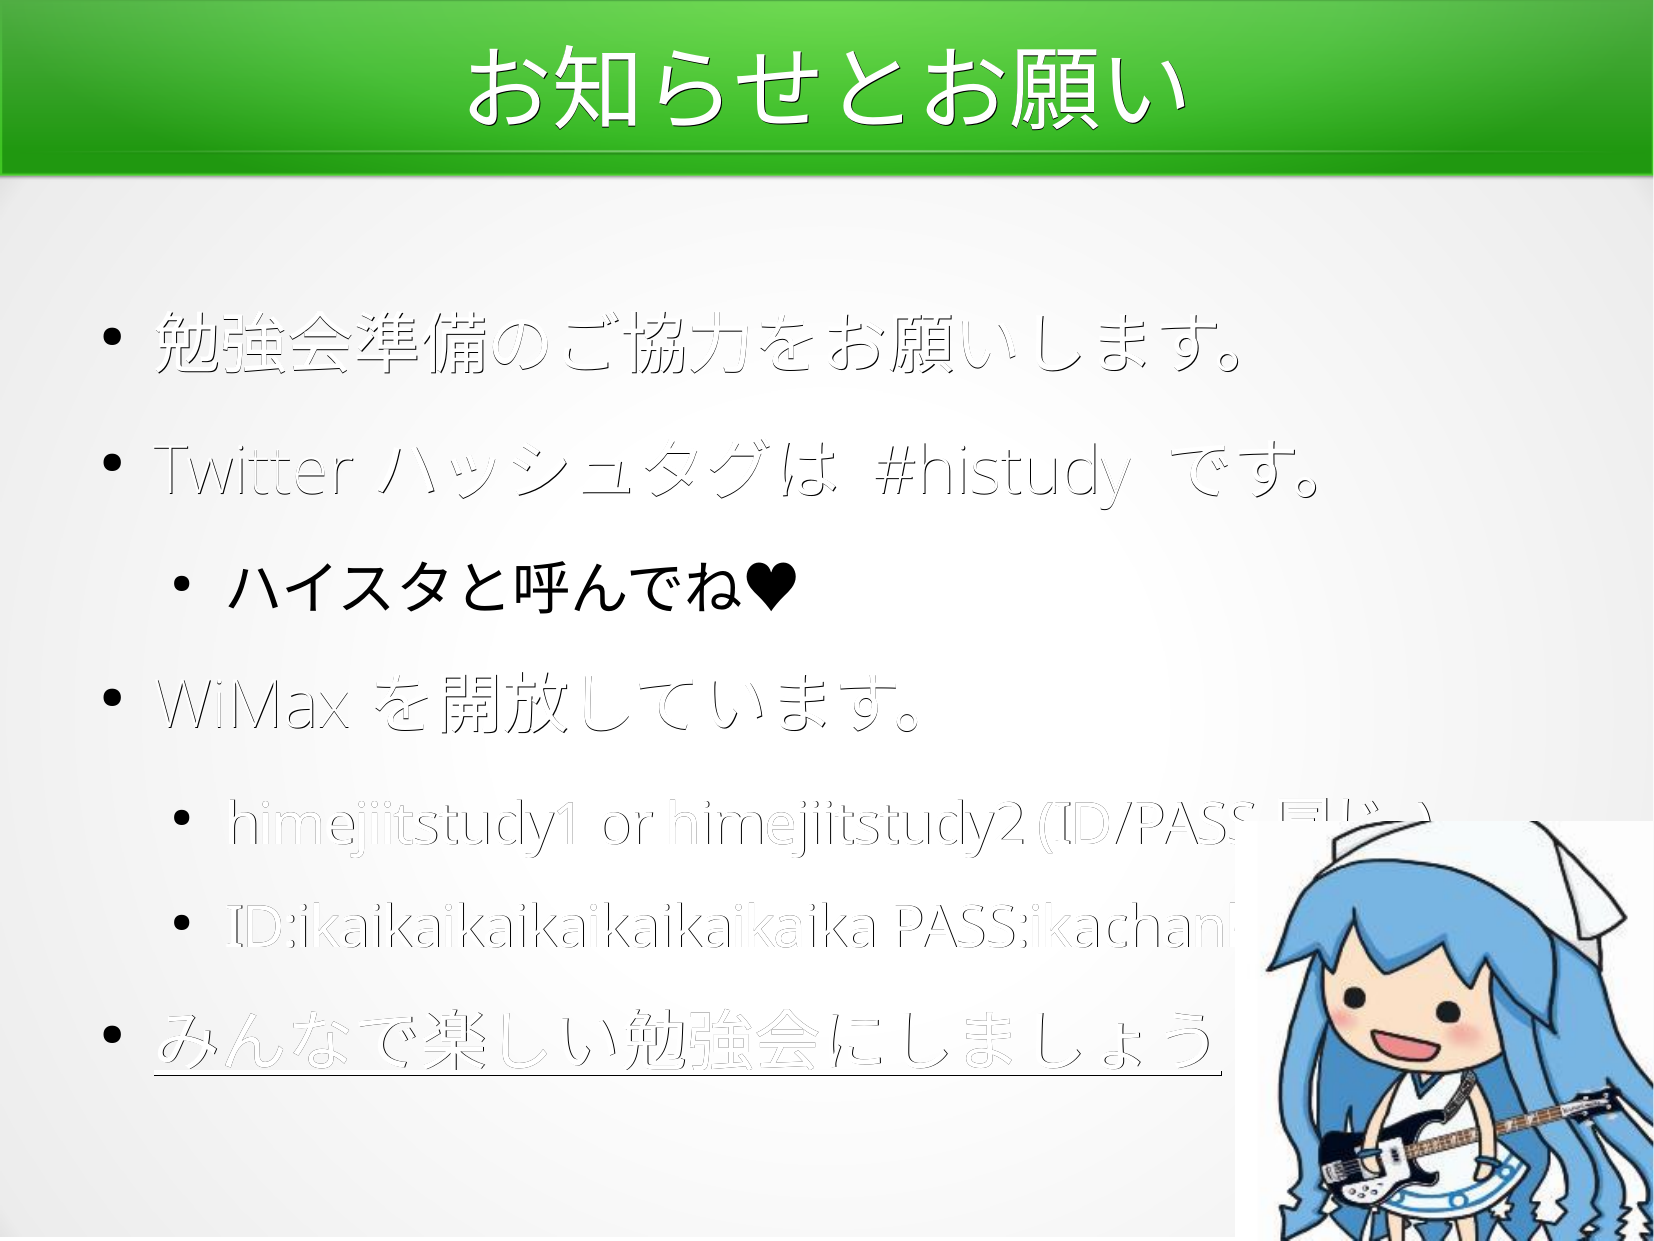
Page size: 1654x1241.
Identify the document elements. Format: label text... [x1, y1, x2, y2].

title お知らせとお願い [82, 11, 1571, 154]
picture [0, 0, 1654, 1241]
list 勉強会準備のご協力をお願いします。 Twitterハッシュタグは #histudy です。 ハイスタと呼んでね♥ WiMaxを開放しています。 himejiitstudy1 or himejiitstudy2 (ID/PASS同じ ) ID:ikaikaikaikaikaikaikaika PASS:ikachankawaii みんなで楽しい勉強会にしましょう! [82, 290, 1571, 1123]
